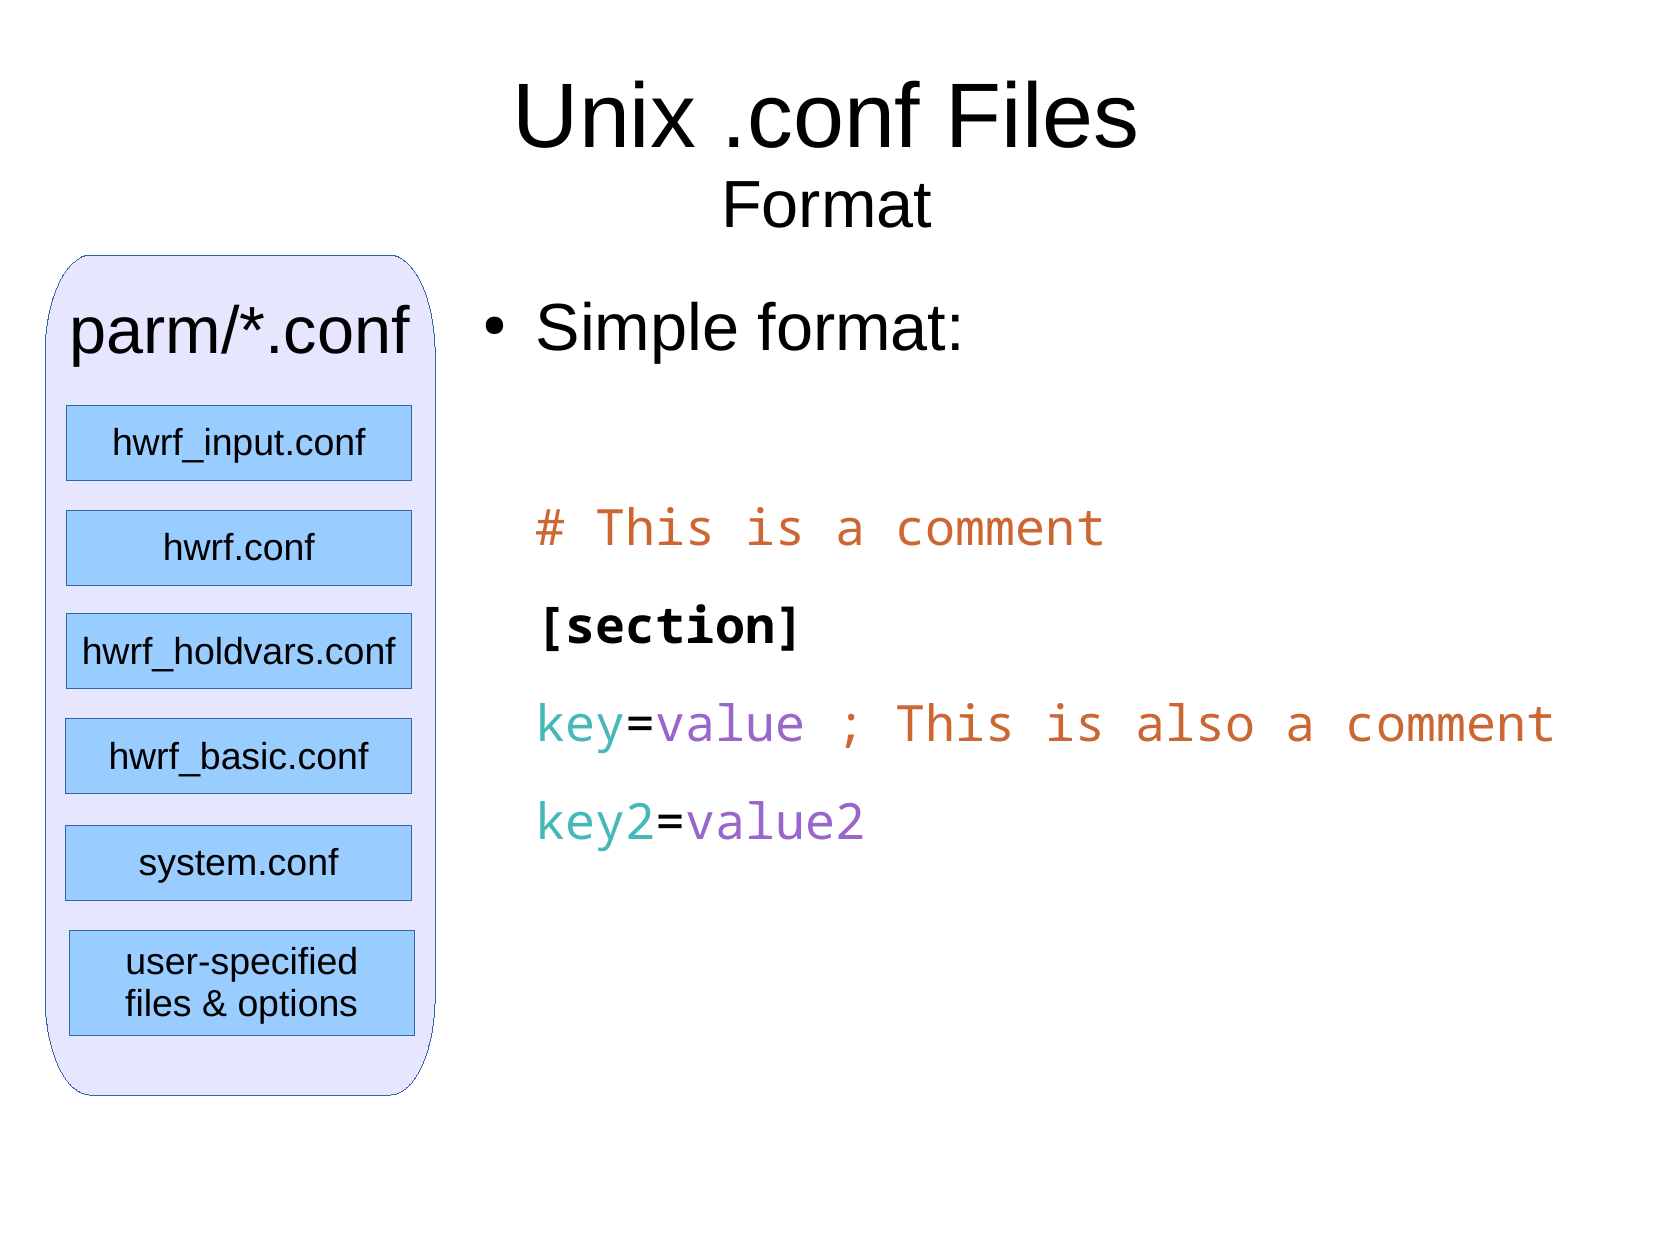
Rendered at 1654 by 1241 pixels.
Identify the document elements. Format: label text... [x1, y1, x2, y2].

text_box user-specified files & options [69, 930, 415, 1036]
list Simple format: # This is a comment [section] key=value ; This is also a comment key2=value2 [465, 290, 1606, 1171]
text_box hwrf_input.conf [66, 405, 412, 481]
title Unix .conf Files Format [82, 49, 1571, 257]
text_box hwrf_basic.conf [65, 718, 412, 794]
text_box hwrf_holdvars.conf [66, 613, 412, 689]
text_box hwrf.conf [66, 510, 412, 586]
text_box parm/*.conf [45, 255, 436, 1096]
text_box system.conf [65, 825, 412, 901]
